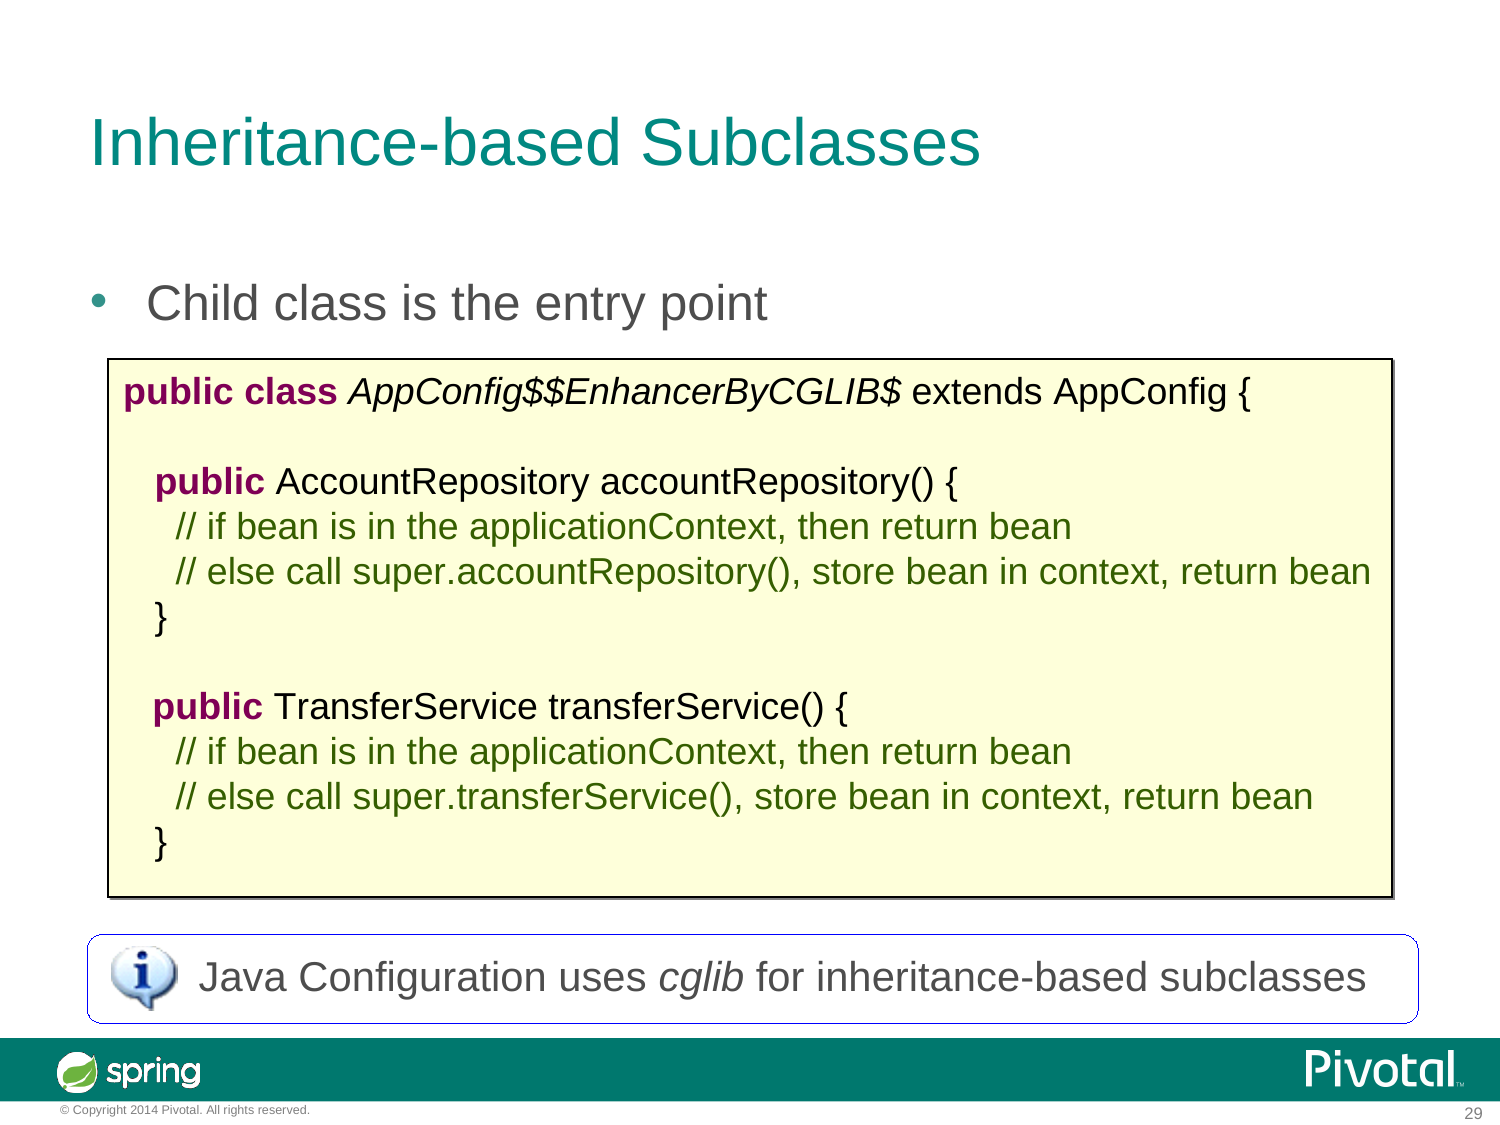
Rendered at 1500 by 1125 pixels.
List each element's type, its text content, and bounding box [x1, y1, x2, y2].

list Child class is the entry point [75, 262, 1426, 1005]
picture [1306, 1050, 1464, 1087]
text_box [87, 934, 1419, 1024]
picture [32, 1041, 210, 1103]
picture [111, 946, 178, 1011]
text_box Java Configuration uses cglib for inheritance-based subclasses [183, 942, 1408, 1008]
title Inheritance-based Subclasses [75, 45, 1426, 233]
